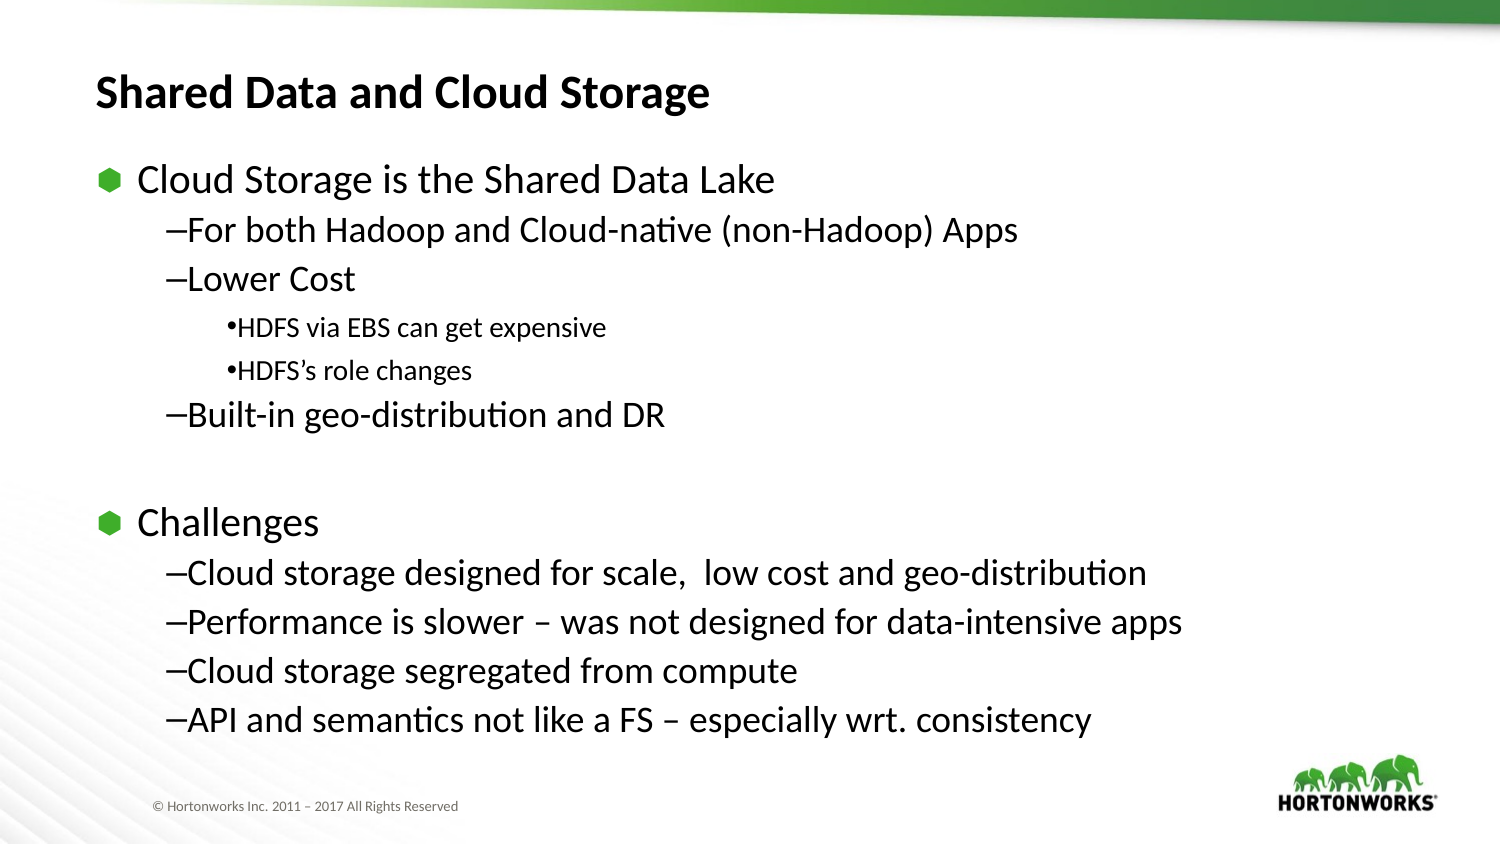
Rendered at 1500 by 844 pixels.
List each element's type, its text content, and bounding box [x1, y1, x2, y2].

picture [0, 0, 1500, 844]
title Shared Data and Cloud Storage [86, 69, 1437, 119]
list Cloud Storage is the Shared Data Lake For both Hadoop and Cloud-native (non-Hadoop) Apps Lower Cost HDFS via EBS can get expensive HDFS’s role changes Built-in geo-distribution and DR Challenges Cloud storage designed for scale, low cost and geo-distribution Performance is slower – was not designed for data-intensive apps Cloud storage segregated from compute API and semantics not like a FS – especially wrt. consistency [86, 147, 1437, 734]
